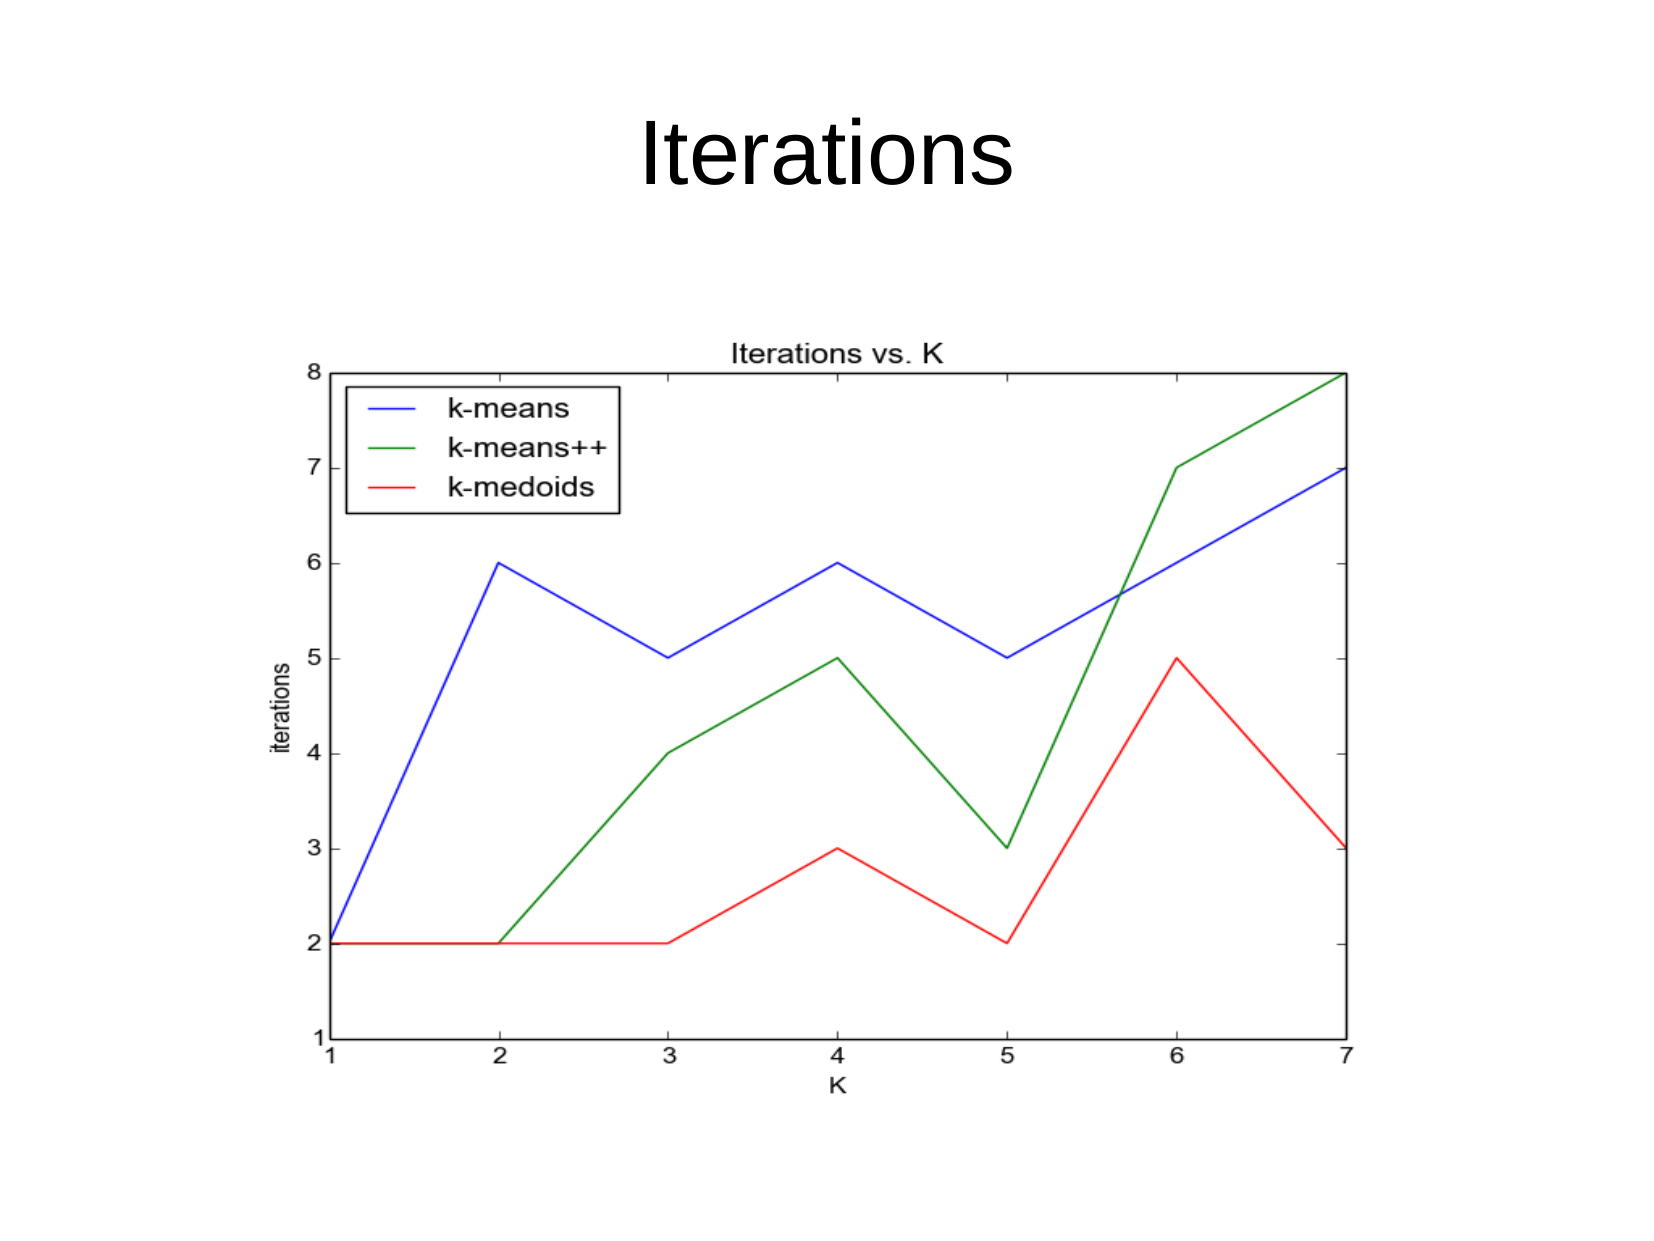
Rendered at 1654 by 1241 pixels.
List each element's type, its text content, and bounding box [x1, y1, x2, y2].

picture [165, 290, 1477, 1123]
title Iterations [82, 49, 1571, 257]
